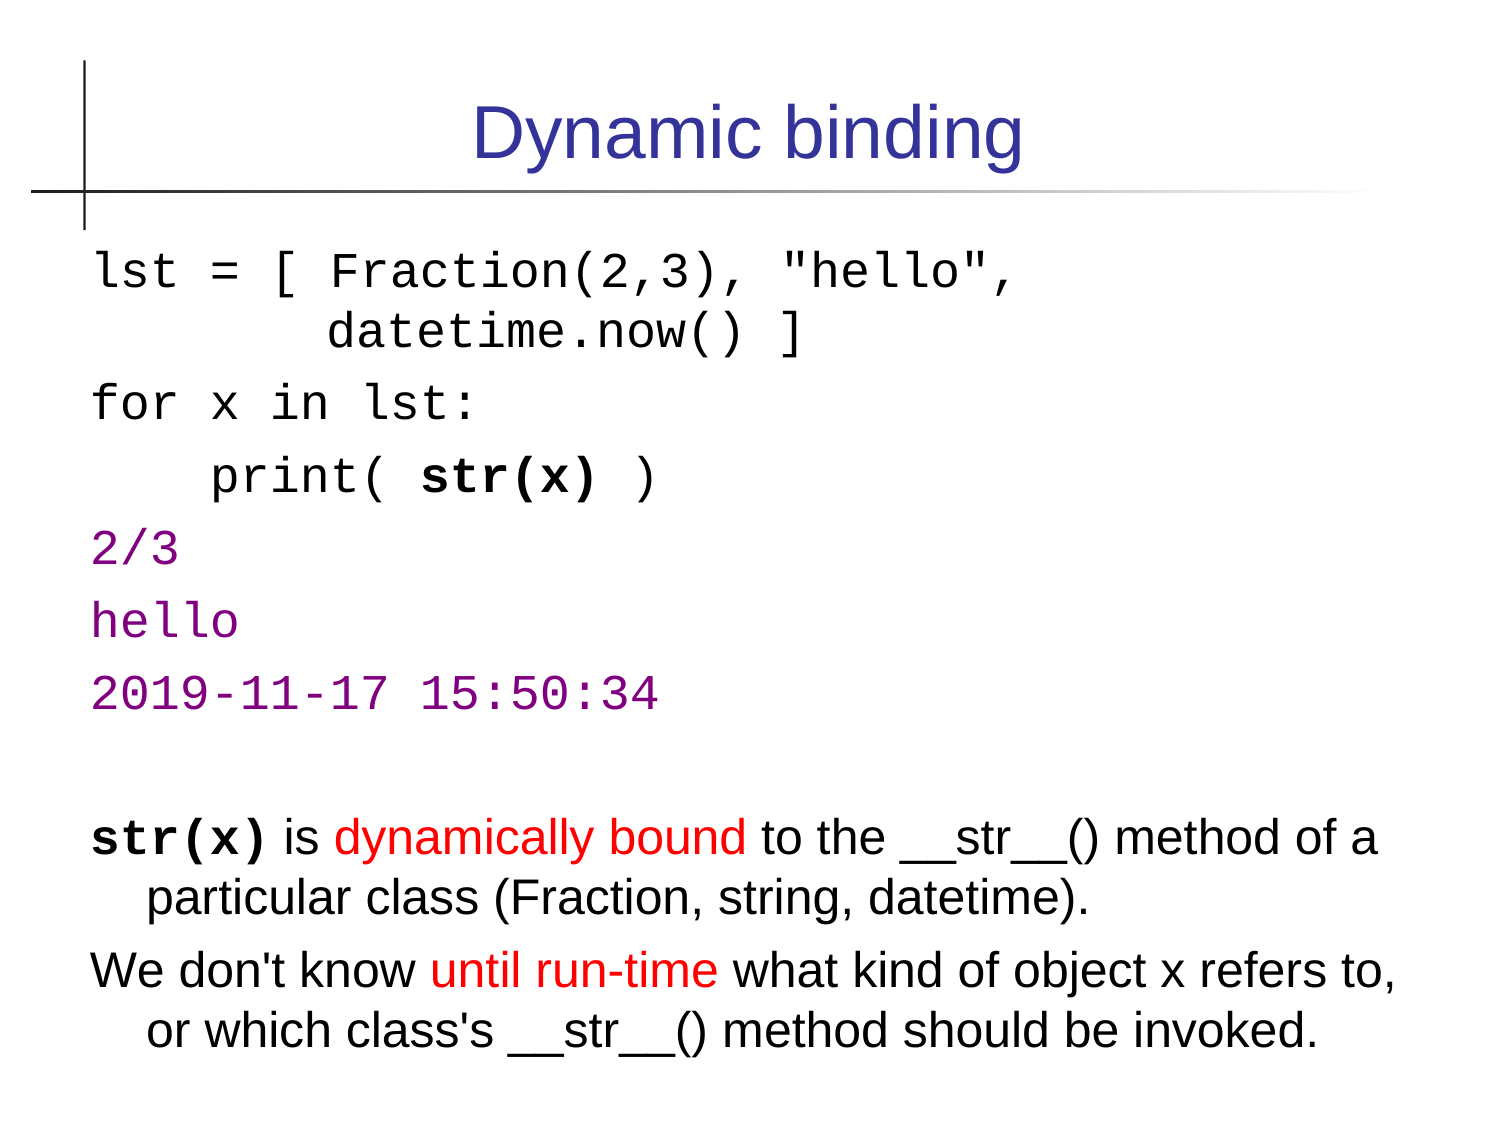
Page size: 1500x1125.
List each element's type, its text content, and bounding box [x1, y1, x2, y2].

list lst = [ Fraction(2,3), "hello", datetime.now() ] for x in lst: print( str(x) ) 2/3 hello 2019-11-17 15:50:34 str(x) is dynamically bound to the __str__() method of a particular class (Fraction, string, datetime). We don't know until run-time what kind of object x refers to, or which class's __str__() method should be invoked. [75, 229, 1441, 1081]
title Dynamic binding [100, 42, 1397, 182]
